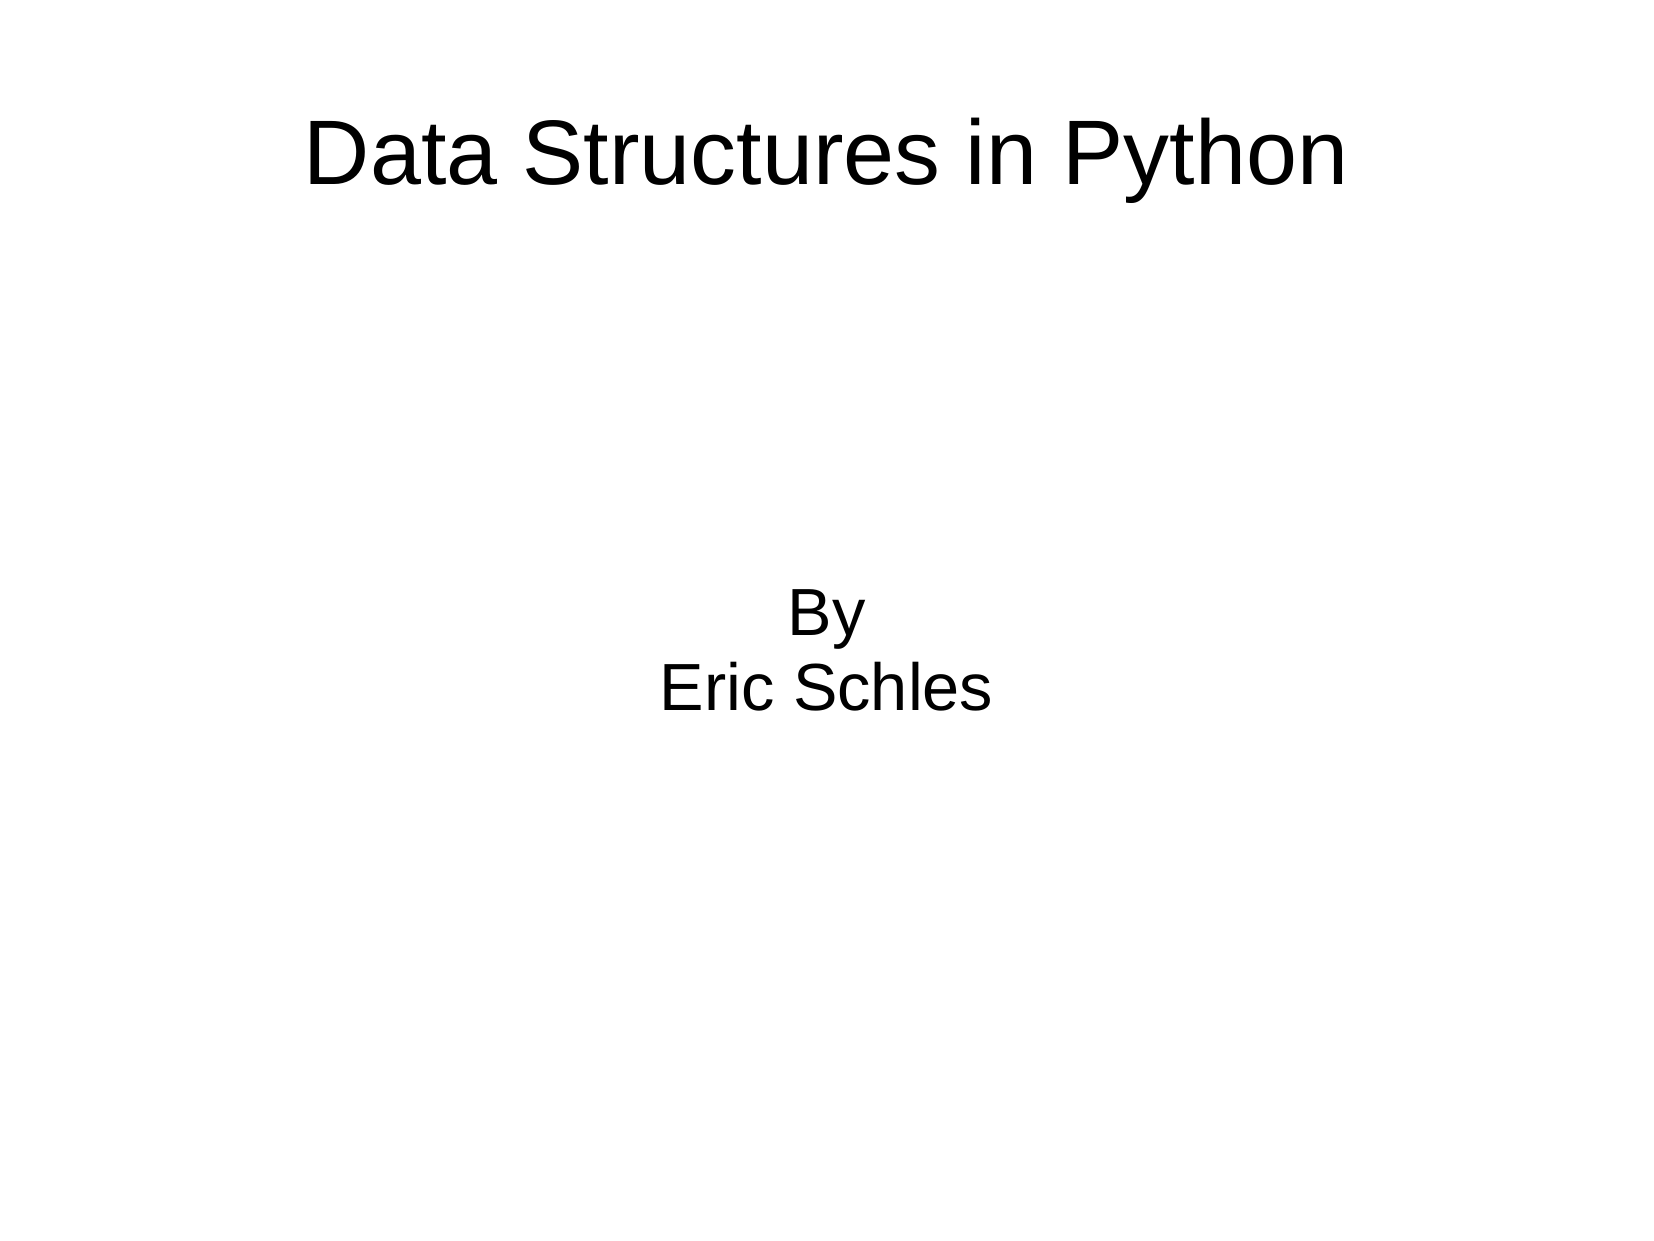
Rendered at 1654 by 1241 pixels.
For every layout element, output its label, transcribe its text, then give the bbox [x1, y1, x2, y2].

title Data Structures in Python [82, 49, 1571, 257]
subtitle By Eric Schles [82, 290, 1571, 1010]
